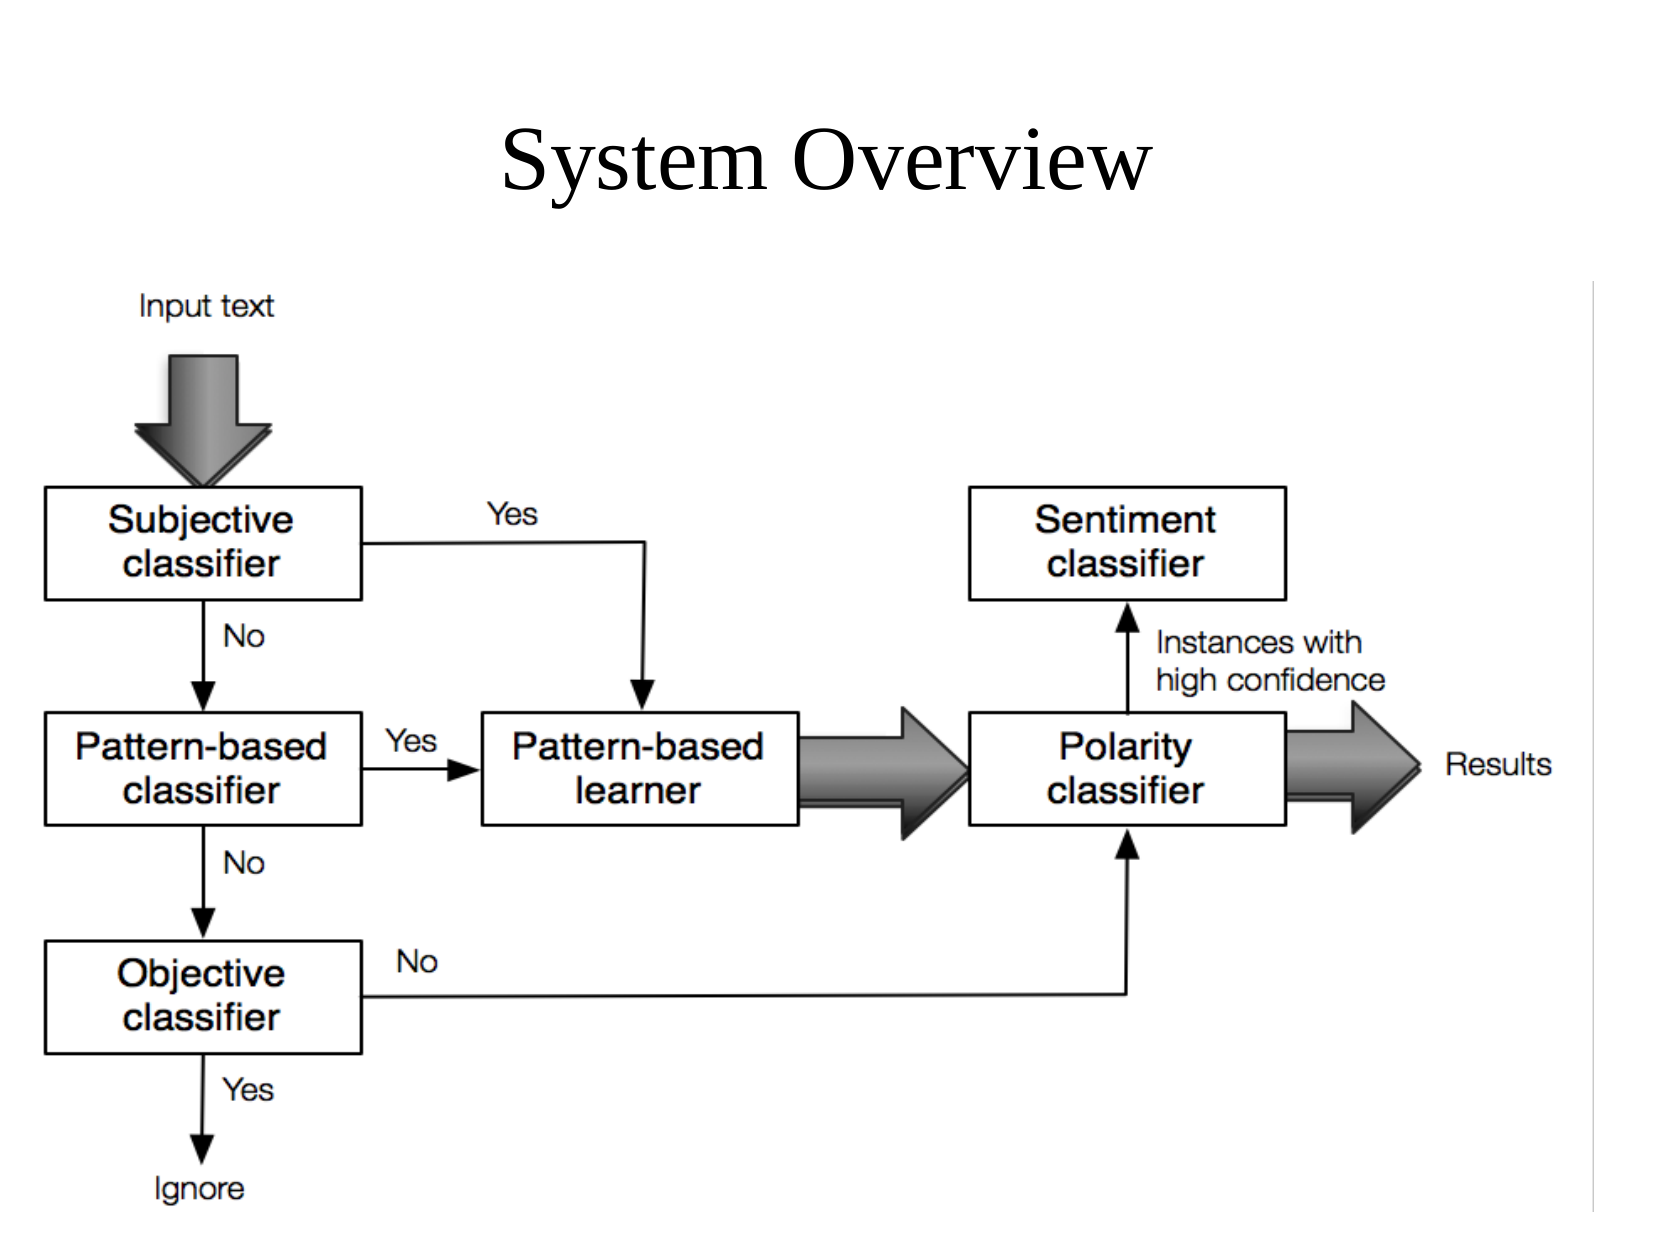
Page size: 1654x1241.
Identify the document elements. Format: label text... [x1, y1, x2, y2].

picture [24, 281, 1654, 1212]
text_box System Overview [82, 49, 1571, 257]
